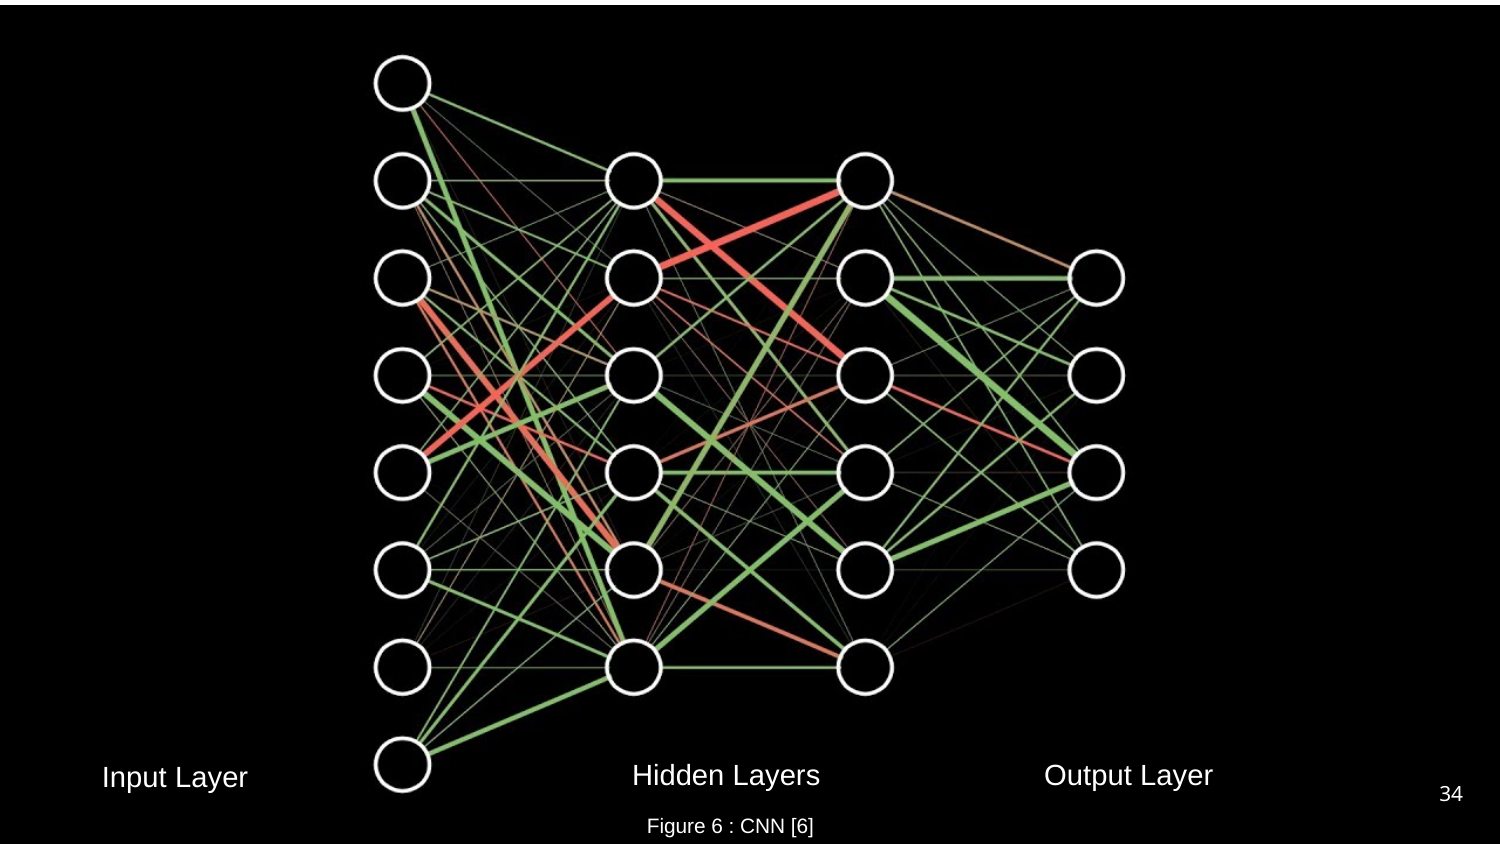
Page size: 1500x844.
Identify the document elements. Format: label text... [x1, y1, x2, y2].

text_box Figure 6 : CNN [6] [603, 798, 858, 828]
text_box Input Layer [86, 743, 315, 786]
slide_number <number> [1387, 762, 1478, 828]
picture [0, 5, 1500, 844]
text_box Output Layer [1029, 741, 1293, 778]
text_box Hidden Layers [617, 741, 903, 788]
